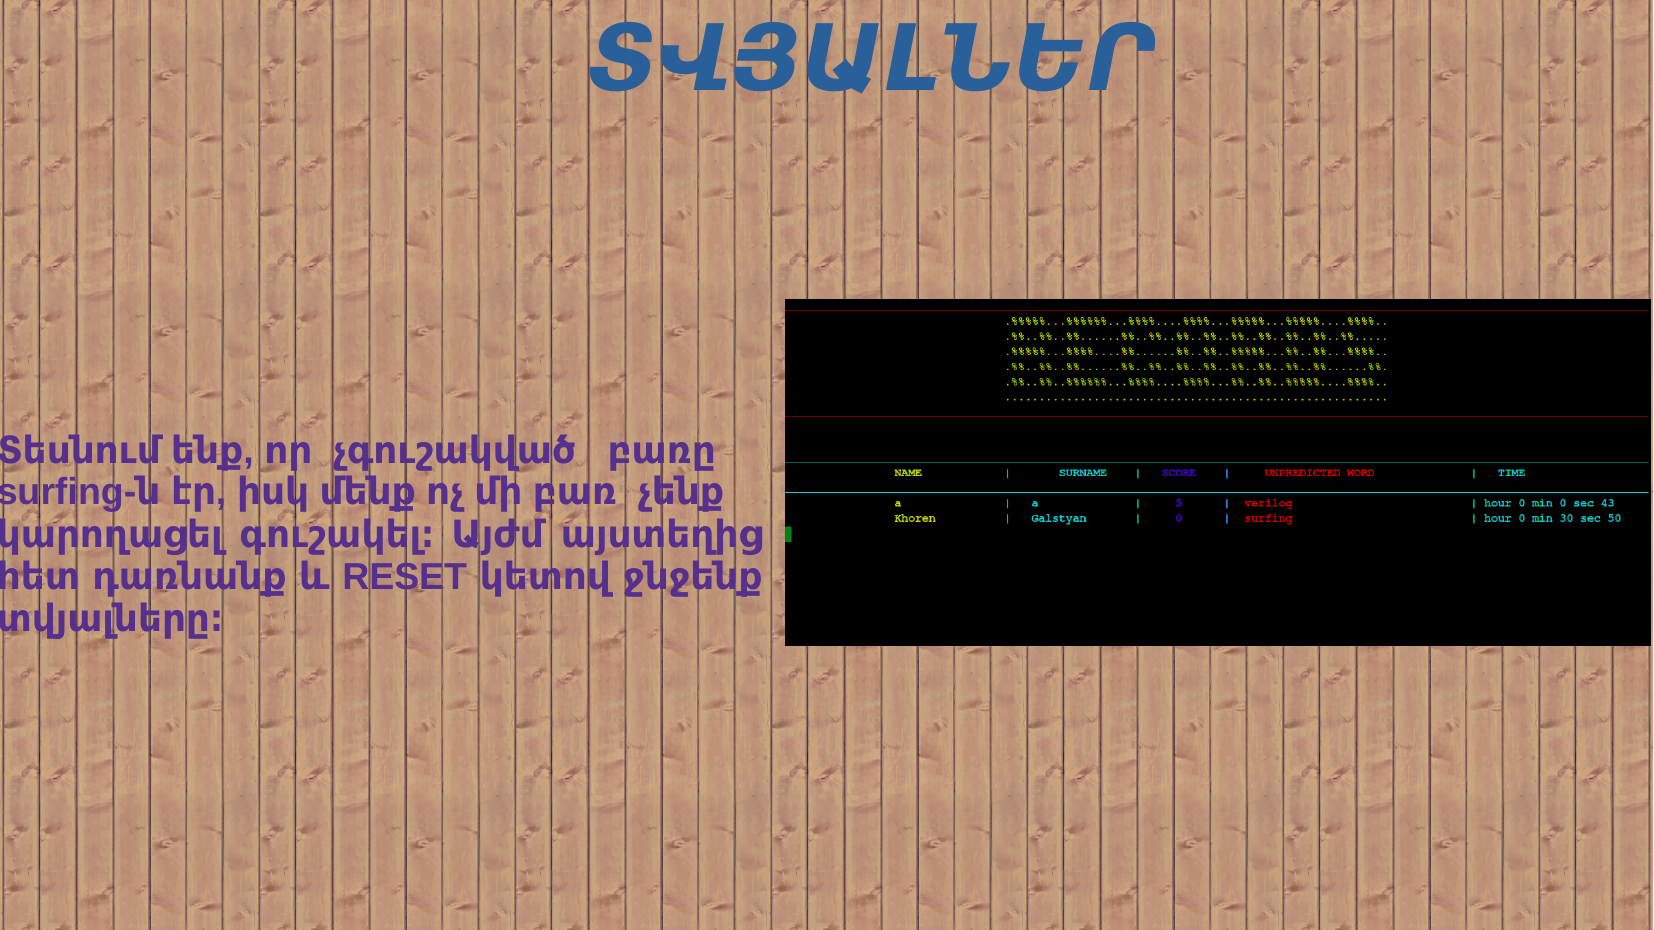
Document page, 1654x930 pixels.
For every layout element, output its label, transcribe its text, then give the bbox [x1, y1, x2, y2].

text_box ՏՎՅԱԼՆԵՐ [347, 0, 1223, 118]
text_box Տեսնում ենք, որ չգուշակված բառը surfing-ն էր, իսկ մենք ոչ մի բառ չենք կարողացել գուշակել։ Այժմ այստեղից հետ դառնանք և RESET կետով ջնջենք տվյալները։ [0, 421, 788, 647]
picture [0, 0, 1654, 930]
